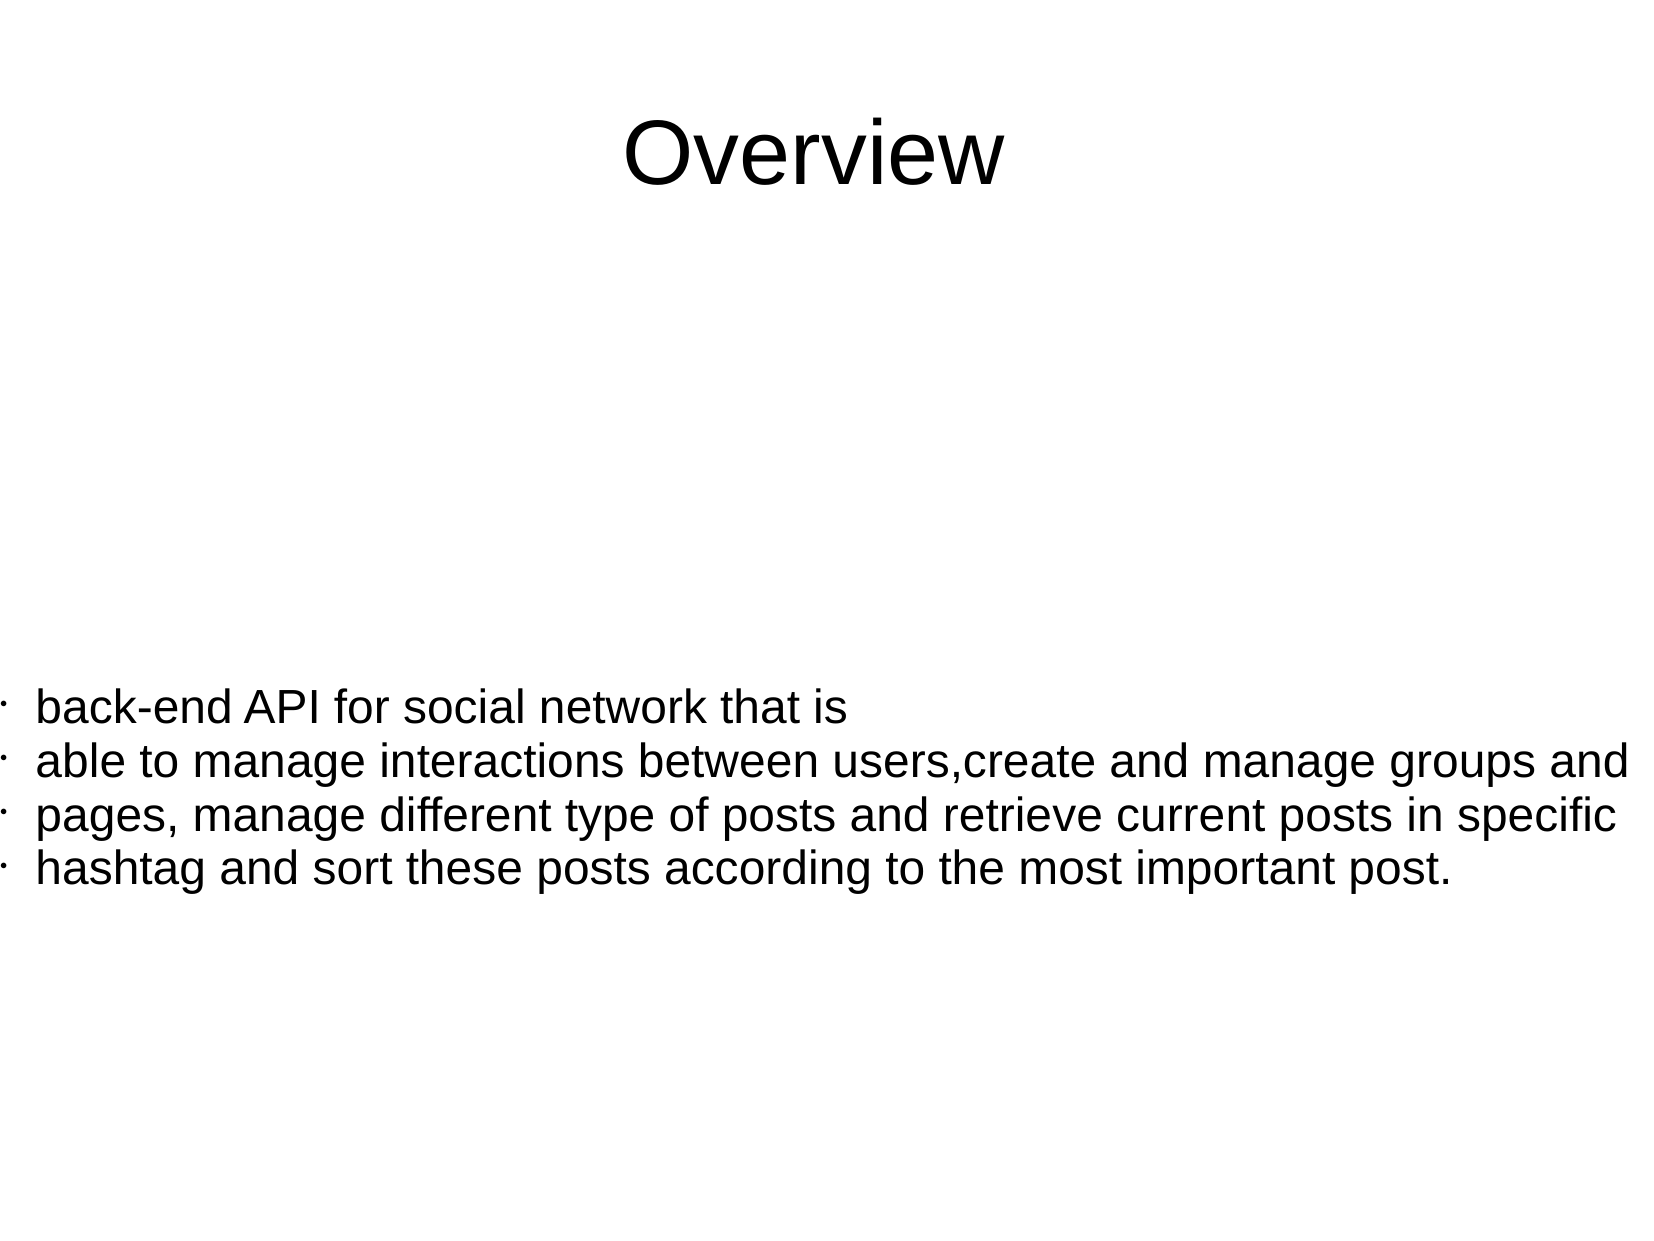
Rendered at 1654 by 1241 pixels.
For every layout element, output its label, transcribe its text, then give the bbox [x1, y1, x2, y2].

subtitle back-end API for social network that is able to manage interactions between users,create and manage groups and pages, manage different type of posts and retrieve current posts in specific hashtag and sort these posts according to the most important post. [0, 210, 1654, 1241]
title Overview [82, 49, 1571, 210]
